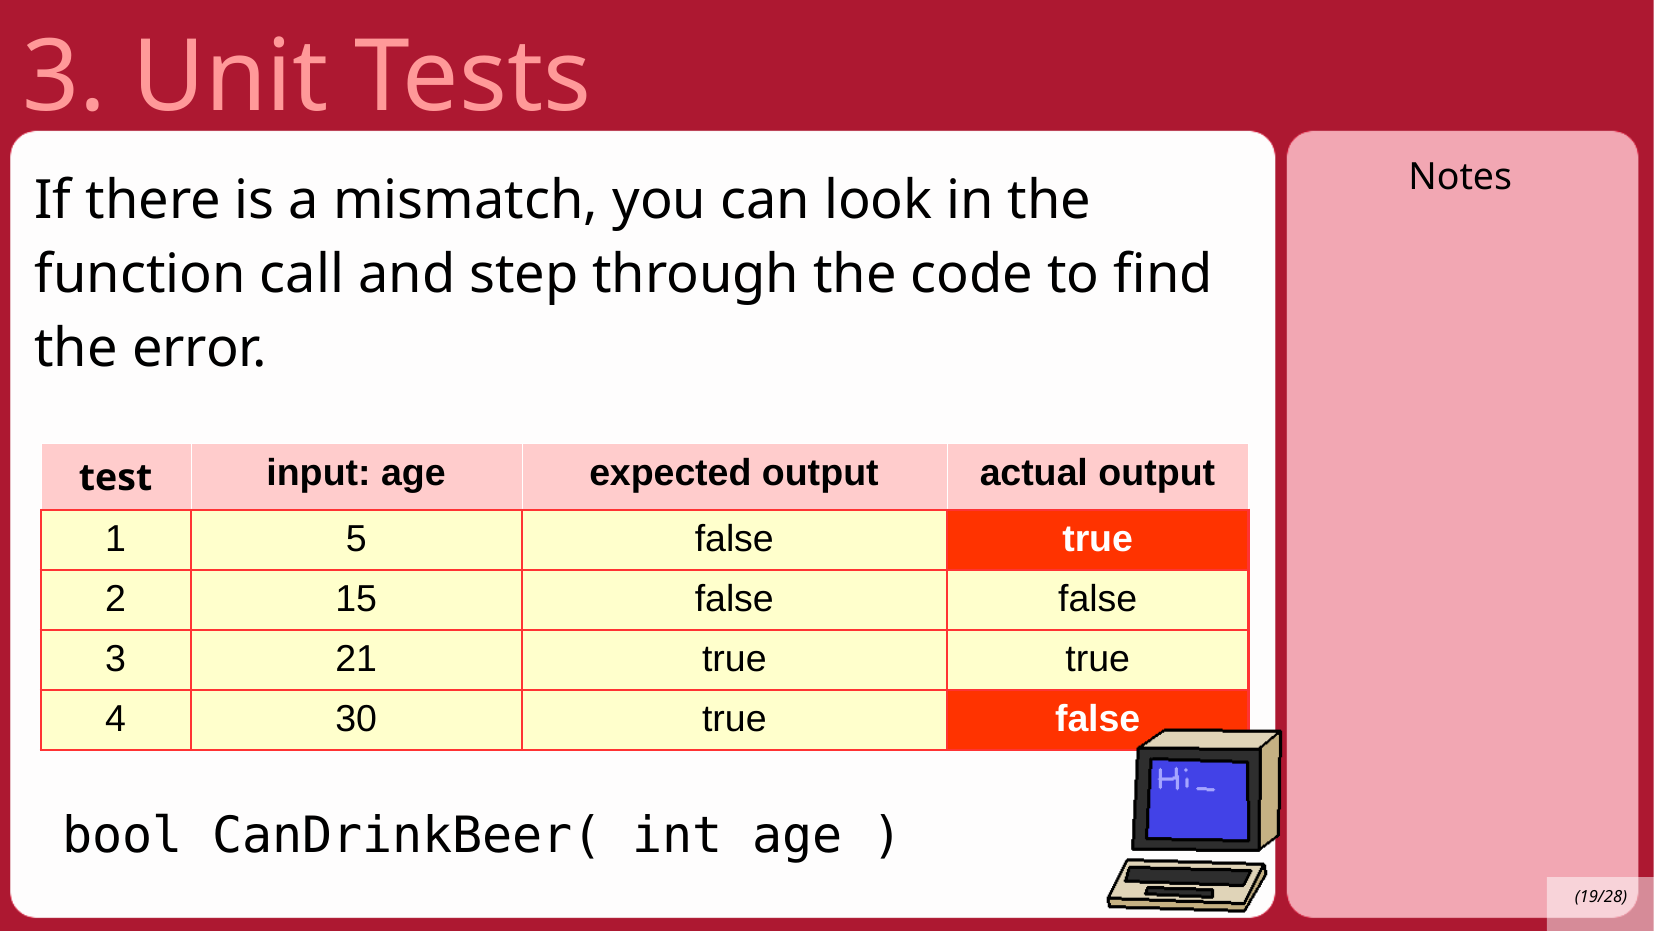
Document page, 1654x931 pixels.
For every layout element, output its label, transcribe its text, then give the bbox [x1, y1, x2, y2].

picture [0, 0, 1654, 931]
table_cell 21 [192, 631, 521, 689]
table_cell false [523, 571, 946, 629]
table_header input: age [192, 444, 522, 509]
table_cell false [948, 571, 1247, 629]
table_cell 3 [42, 631, 190, 689]
table_cell 1 [42, 511, 190, 569]
text_box bool CanDrinkBeer( int age ) [62, 805, 932, 865]
table_cell true [948, 511, 1247, 569]
table_header test [42, 444, 191, 509]
table_cell false [948, 691, 1247, 749]
text_box (<number>/28) [1546, 877, 1654, 931]
table_cell false [523, 511, 946, 569]
table_cell true [523, 631, 946, 689]
text_box If there is a mismatch, you can look in the function call and step through the code to find the error. [34, 160, 1248, 648]
table_cell 5 [192, 511, 521, 569]
table_header actual output [948, 444, 1248, 509]
table_cell 30 [192, 691, 521, 749]
title 3. Unit Tests [22, 7, 1511, 136]
table_cell 2 [42, 571, 190, 629]
table_cell true [523, 691, 946, 749]
table_cell 4 [42, 691, 190, 749]
table_cell 15 [192, 571, 521, 629]
table_header expected output [523, 444, 947, 509]
table_cell true [948, 631, 1247, 689]
text_box Notes [1290, 141, 1631, 199]
